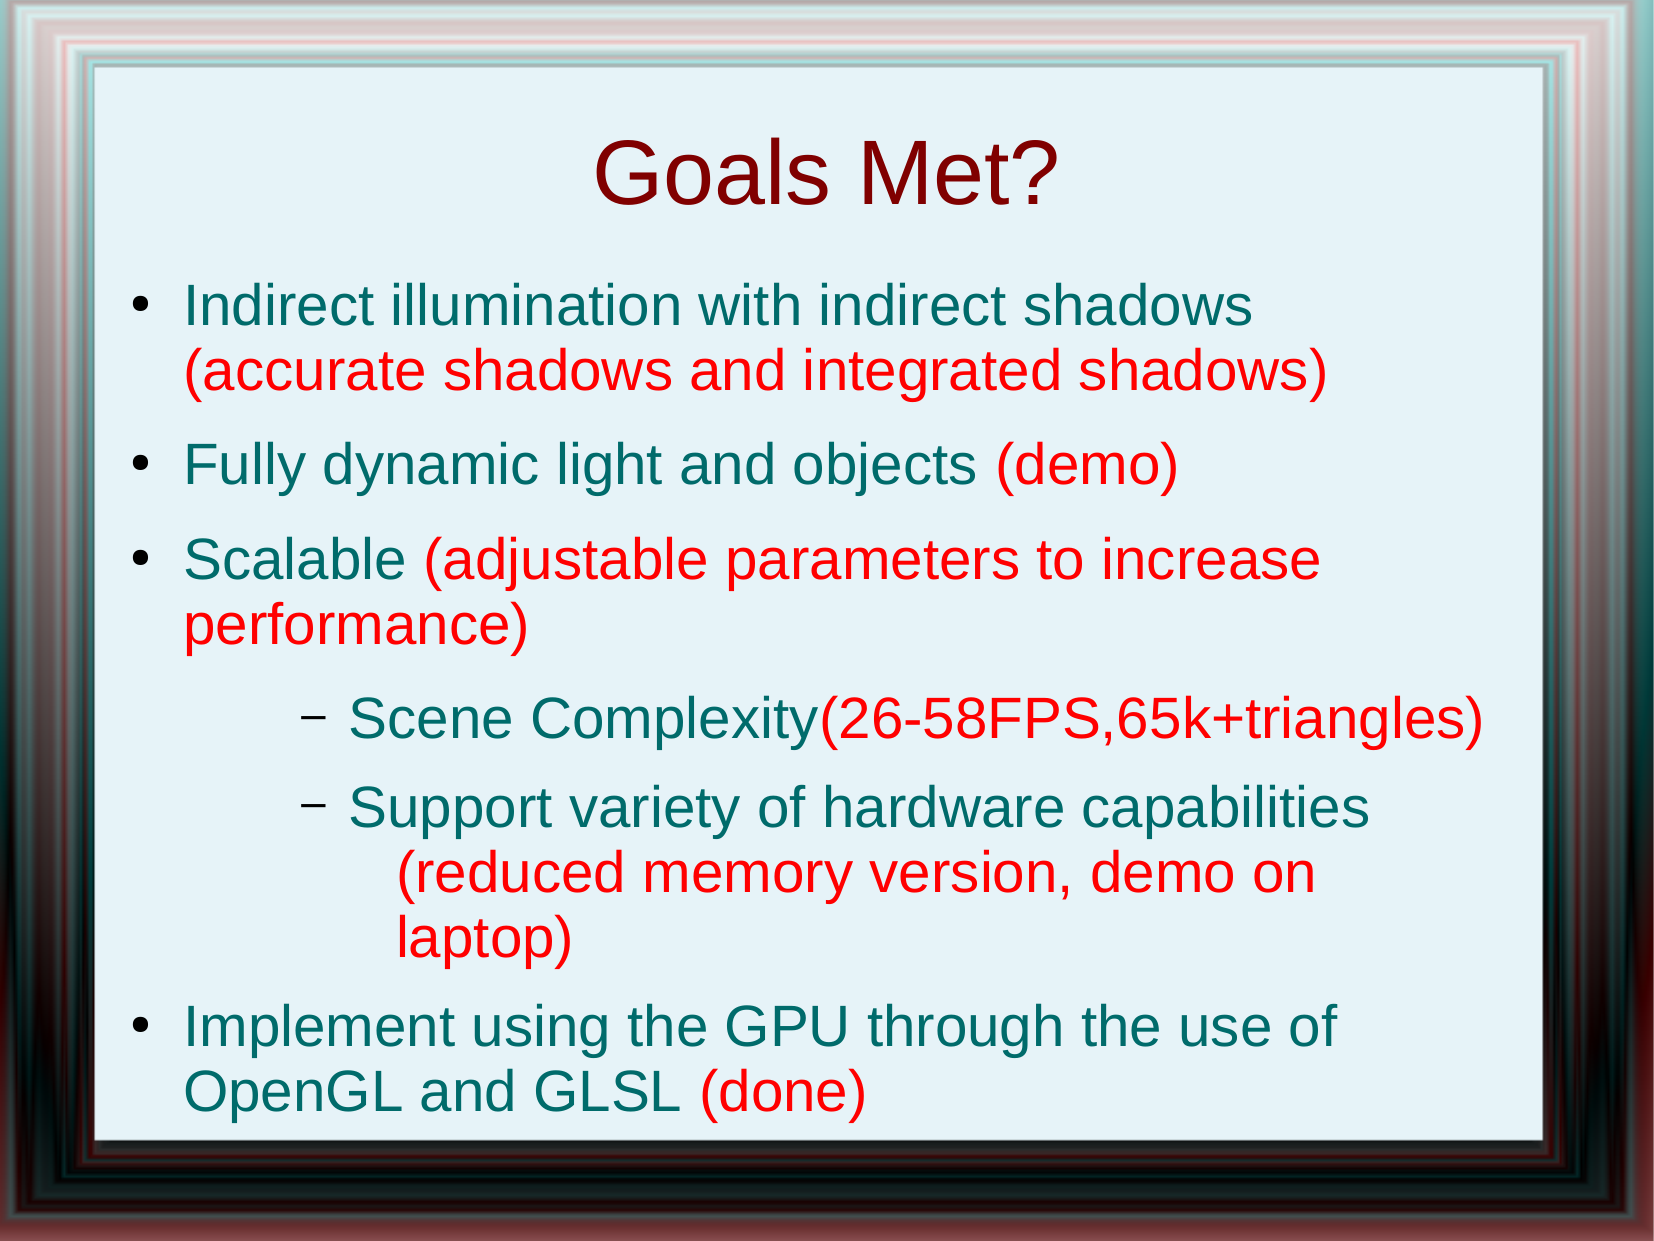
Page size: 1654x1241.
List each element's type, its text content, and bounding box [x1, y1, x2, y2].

title Goals Met? [118, 88, 1536, 257]
picture [0, 0, 1654, 1241]
list Indirect illumination with indirect shadows (accurate shadows and integrated shadows) Fully dynamic light and objects (demo) Scalable (adjustable parameters to increase performance) Scene Complexity(26-58FPS,65k+triangles) Support variety of hardware capabilities (reduced memory version, demo on laptop) Implement using the GPU through the use of OpenGL and GLSL (done) [112, 272, 1501, 1122]
